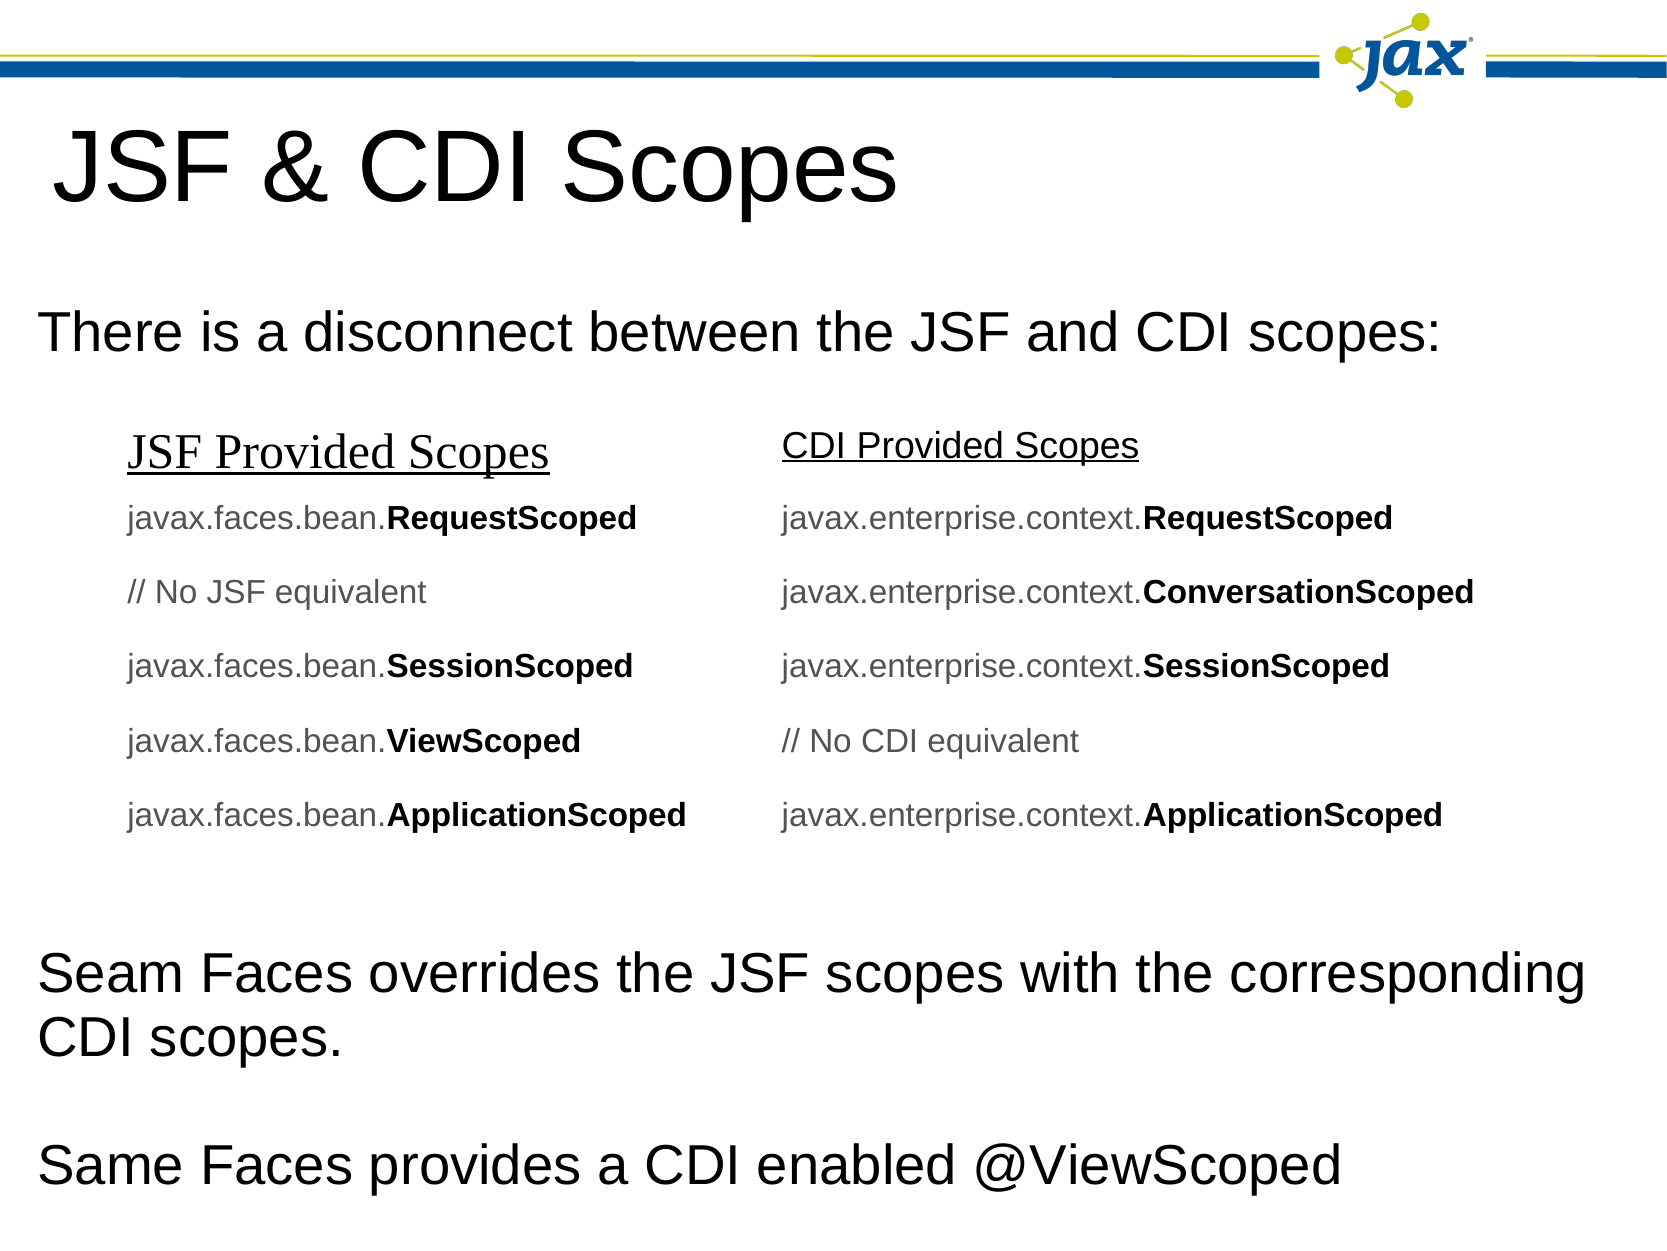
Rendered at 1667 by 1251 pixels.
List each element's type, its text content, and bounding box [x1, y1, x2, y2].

list There is a disconnect between the JSF and CDI scopes: Seam Faces overrides the JSF scopes with the corresponding CDI scopes. Same Faces provides a CDI enabled @ViewScoped [37, 300, 1613, 1198]
table_cell javax.enterprise.context.ConversationScoped [767, 566, 1538, 640]
table_cell // No CDI equivalent [767, 714, 1538, 788]
table_cell javax.faces.bean.ViewScoped [113, 714, 767, 788]
table_cell javax.faces.bean.RequestScoped [113, 492, 767, 566]
table_cell javax.enterprise.context.RequestScoped [767, 492, 1538, 566]
picture [1335, 13, 1473, 91]
table_header JSF Provided Scopes [113, 417, 767, 492]
table_cell javax.faces.bean.SessionScoped [113, 640, 767, 714]
table_cell javax.faces.bean.ApplicationScoped [113, 788, 767, 862]
table_cell // No JSF equivalent [113, 566, 767, 640]
table_cell javax.enterprise.context.ApplicationScoped [767, 788, 1538, 862]
table_header CDI Provided Scopes [767, 417, 1538, 492]
title JSF & CDI Scopes [37, 91, 1651, 230]
table_cell javax.enterprise.context.SessionScoped [767, 640, 1538, 714]
